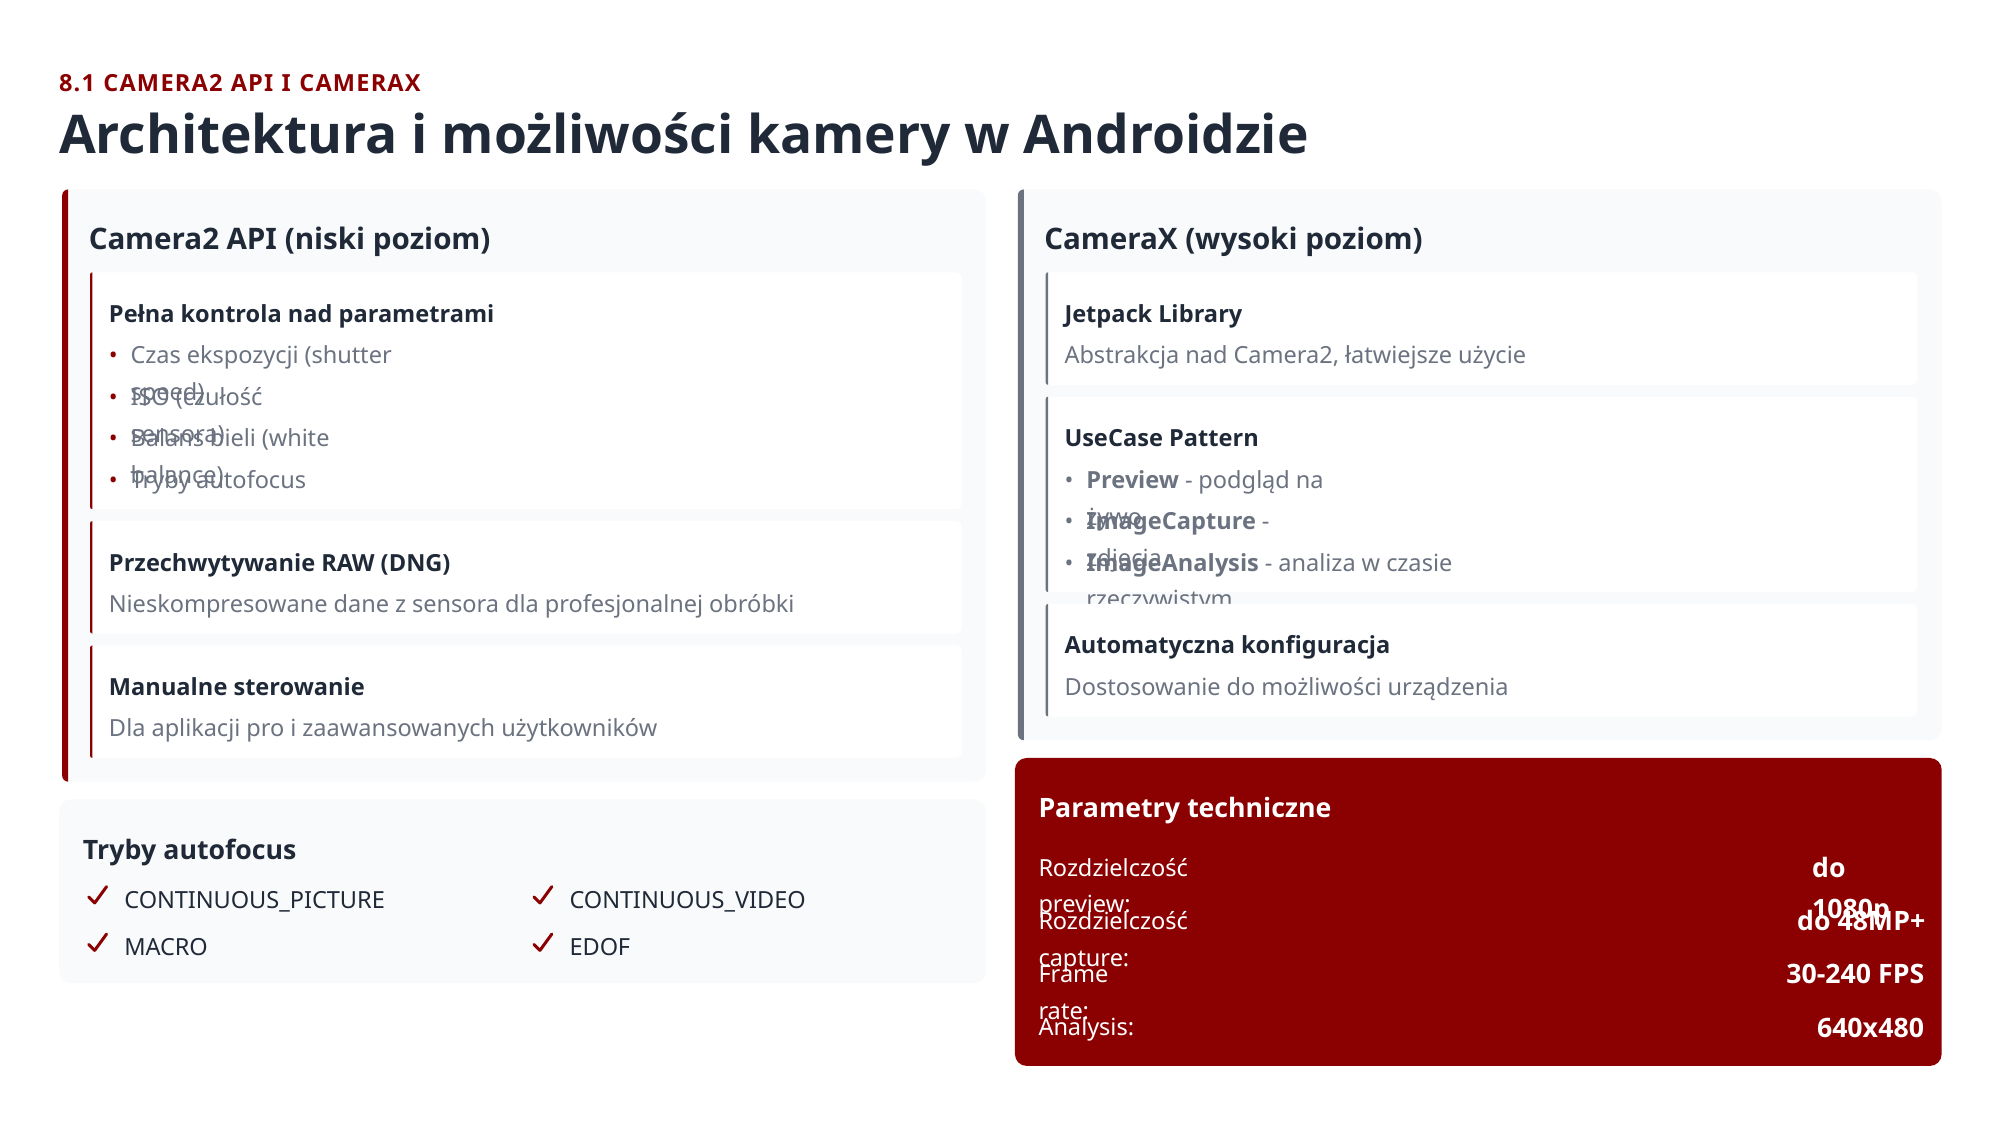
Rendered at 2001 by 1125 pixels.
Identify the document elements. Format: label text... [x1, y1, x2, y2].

text_box Preview - podgląd na żywo [1086, 456, 1369, 492]
text_box Balans bieli (white balance) [131, 415, 418, 450]
text_box 30-240 FPS [1786, 947, 1930, 989]
text_box Architektura i możliwości kamery w Androidzie [59, 107, 1967, 166]
text_box Jetpack Library [1065, 290, 1911, 326]
text_box Abstrakcja nad Camera2, łatwiejsze użycie [1065, 332, 1911, 367]
text_box Automatyczna konfiguracja [1065, 622, 1911, 657]
text_box [1017, 189, 1942, 741]
text_box Przechwytywanie RAW (DNG) [109, 539, 956, 574]
text_box ImageAnalysis - analiza w czasie rzeczywistym [1086, 539, 1565, 574]
text_box Analysis: [1039, 1004, 1145, 1039]
text_box • [1065, 456, 1086, 492]
text_box [62, 189, 986, 782]
text_box ImageCapture - zdjęcia [1086, 497, 1337, 533]
text_box Tryby autofocus [83, 823, 976, 865]
text_box Parametry techniczne [1039, 782, 1931, 823]
text_box Nieskompresowane dane z sensora dla profesjonalnej obróbki [109, 580, 956, 616]
text_box UseCase Pattern [1065, 415, 1911, 450]
text_box • [109, 456, 131, 492]
text_box [59, 799, 986, 984]
text_box • [109, 415, 131, 450]
text_box Frame rate: [1039, 950, 1164, 986]
text_box Tryby autofocus [131, 456, 310, 492]
text_box CONTINUOUS_VIDEO [570, 876, 841, 912]
text_box • [1065, 497, 1086, 533]
text_box 640x480 [1817, 1001, 1931, 1042]
text_box do 48MP+ [1797, 894, 1930, 936]
text_box • [109, 332, 131, 367]
text_box CONTINUOUS_PICTURE [124, 876, 423, 912]
text_box CameraX (wysoki poziom) [1044, 213, 1933, 255]
text_box ISO (czułość sensora) [131, 373, 360, 409]
text_box EDOF [570, 924, 648, 959]
text_box Camera2 API (niski poziom) [89, 213, 977, 255]
text_box • [109, 373, 131, 409]
text_box Czas ekspozycji (shutter speed) [131, 332, 456, 367]
text_box • [1065, 539, 1086, 574]
text_box Rozdzielczość capture: [1039, 897, 1277, 933]
text_box Rozdzielczość preview: [1039, 844, 1281, 879]
text_box [1014, 757, 1942, 1066]
text_box Dostosowanie do możliwości urządzenia [1065, 663, 1911, 699]
text_box 8.1 CAMERA2 API I CAMERAX [59, 59, 1953, 95]
text_box Manualne sterowanie [109, 663, 956, 699]
text_box MACRO [124, 924, 234, 959]
text_box Pełna kontrola nad parametrami [109, 290, 956, 326]
text_box do 1080p [1812, 841, 1931, 882]
text_box Dla aplikacji pro i zaawansowanych użytkowników [109, 705, 956, 740]
